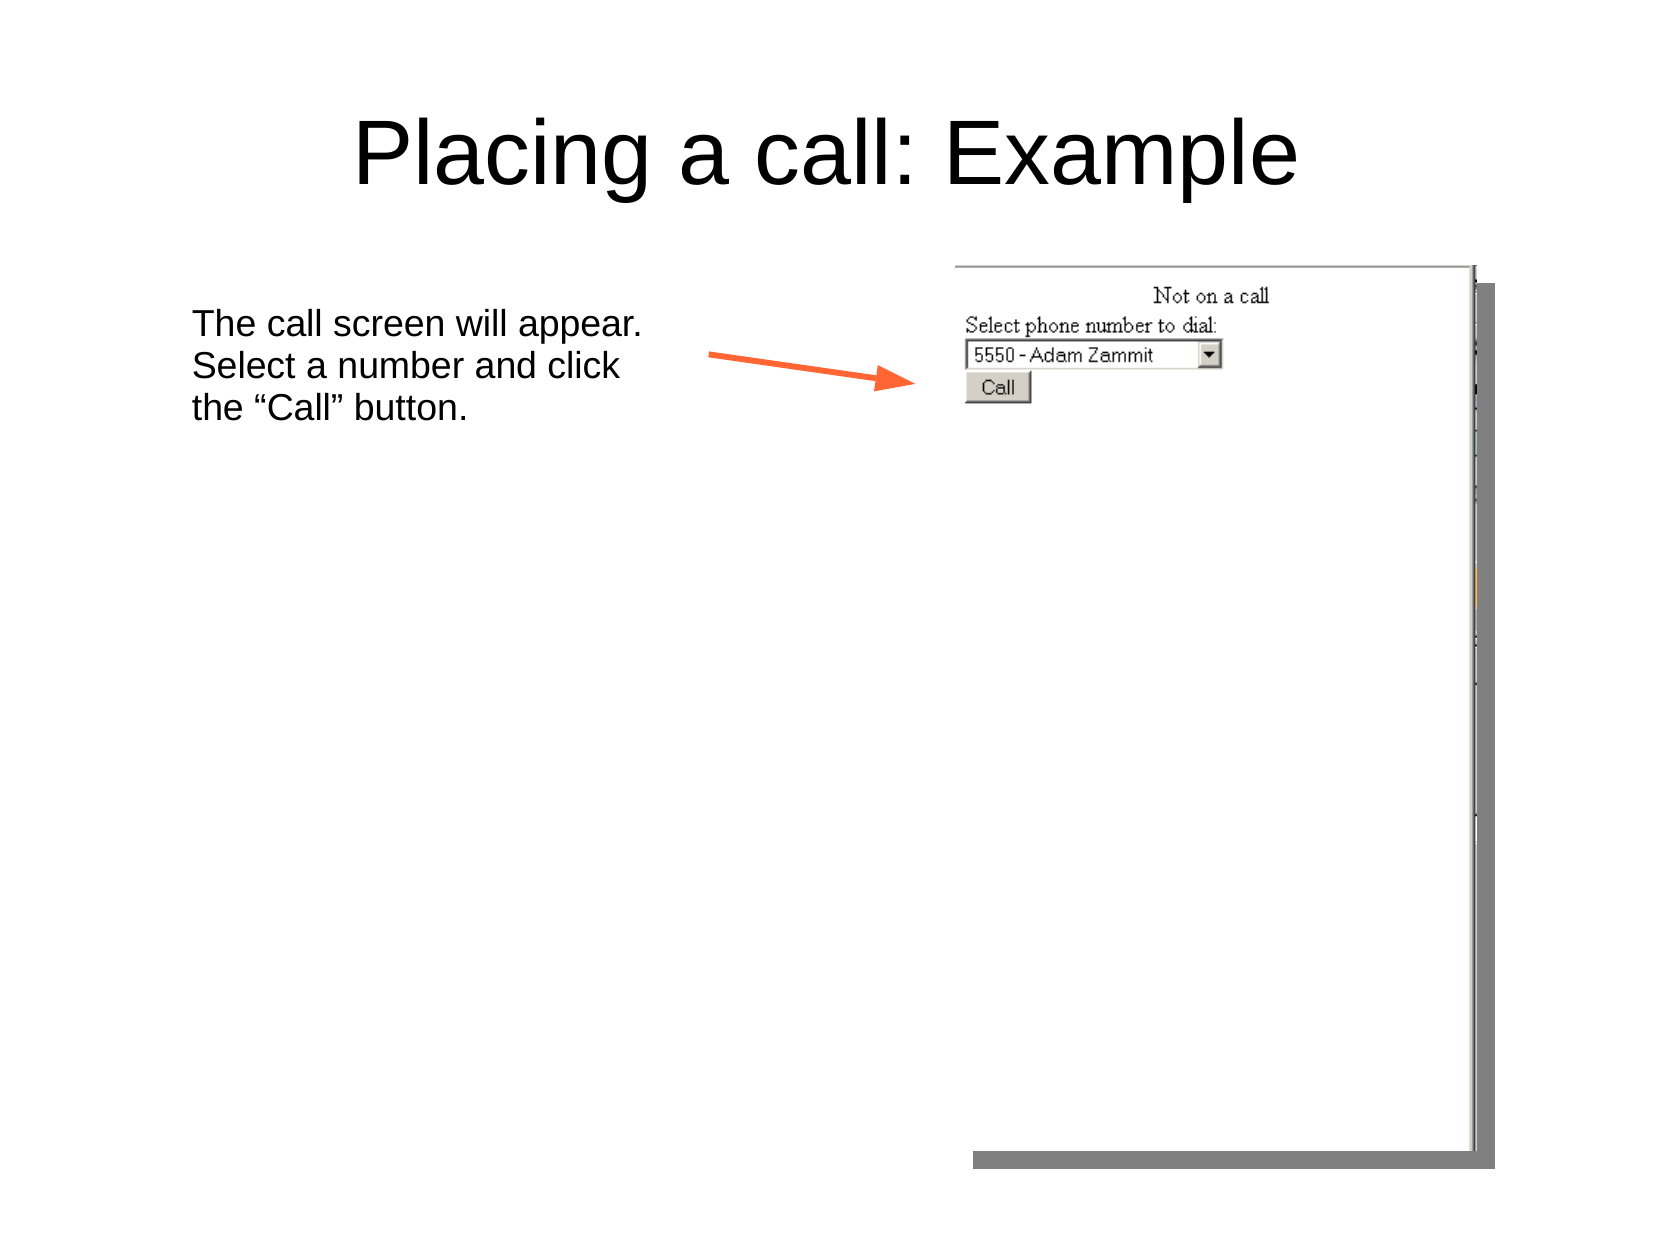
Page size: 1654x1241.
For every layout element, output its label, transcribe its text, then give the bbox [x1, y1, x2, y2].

picture [955, 265, 1477, 1151]
title Placing a call: Example [82, 56, 1571, 250]
text_box The call screen will appear. Select a number and click the “Call” button. [177, 295, 680, 479]
